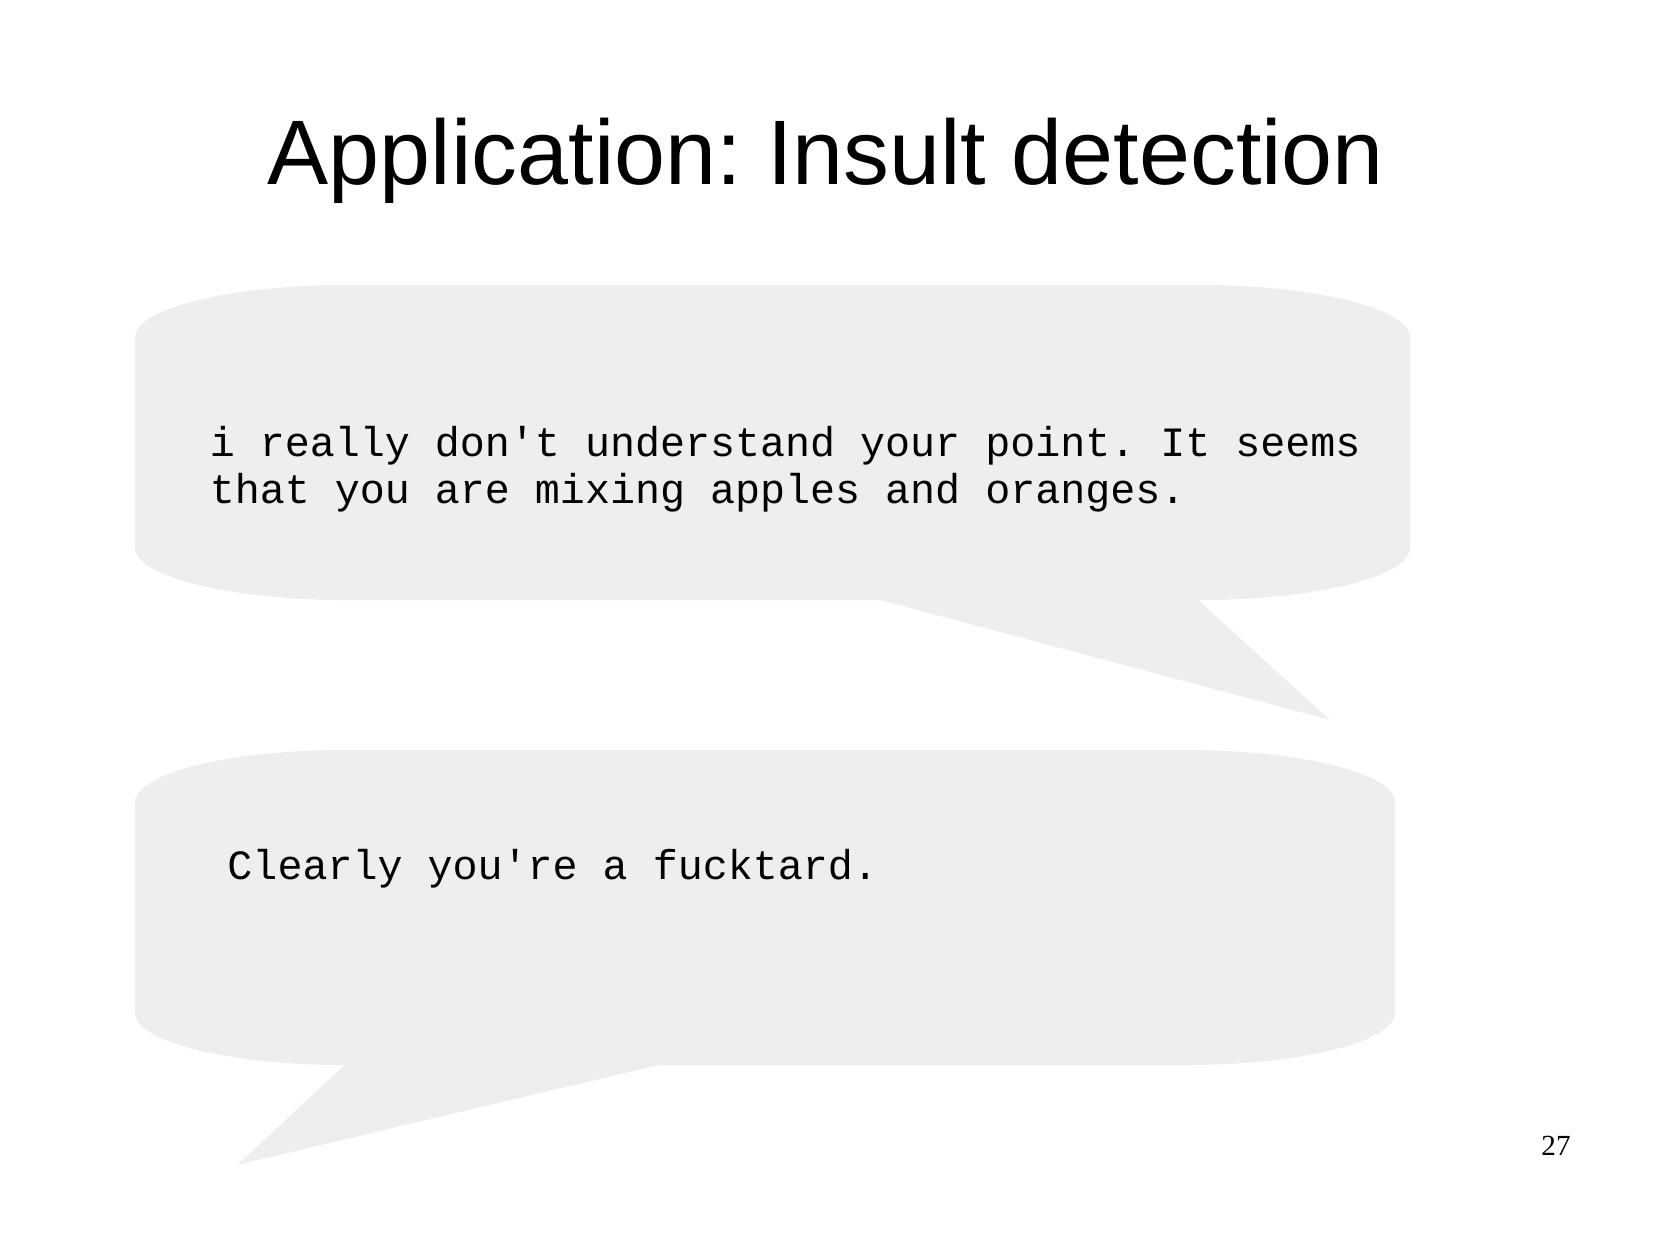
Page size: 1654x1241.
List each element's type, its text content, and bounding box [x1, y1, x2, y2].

text_box Clearly you're a fucktard. [212, 837, 1261, 901]
text_box [135, 285, 1411, 720]
title Application: Insult detection [82, 49, 1571, 257]
text_box i really don't understand your point. It seems that you are mixing apples and oranges. [195, 414, 1425, 526]
text_box [135, 750, 1396, 1165]
